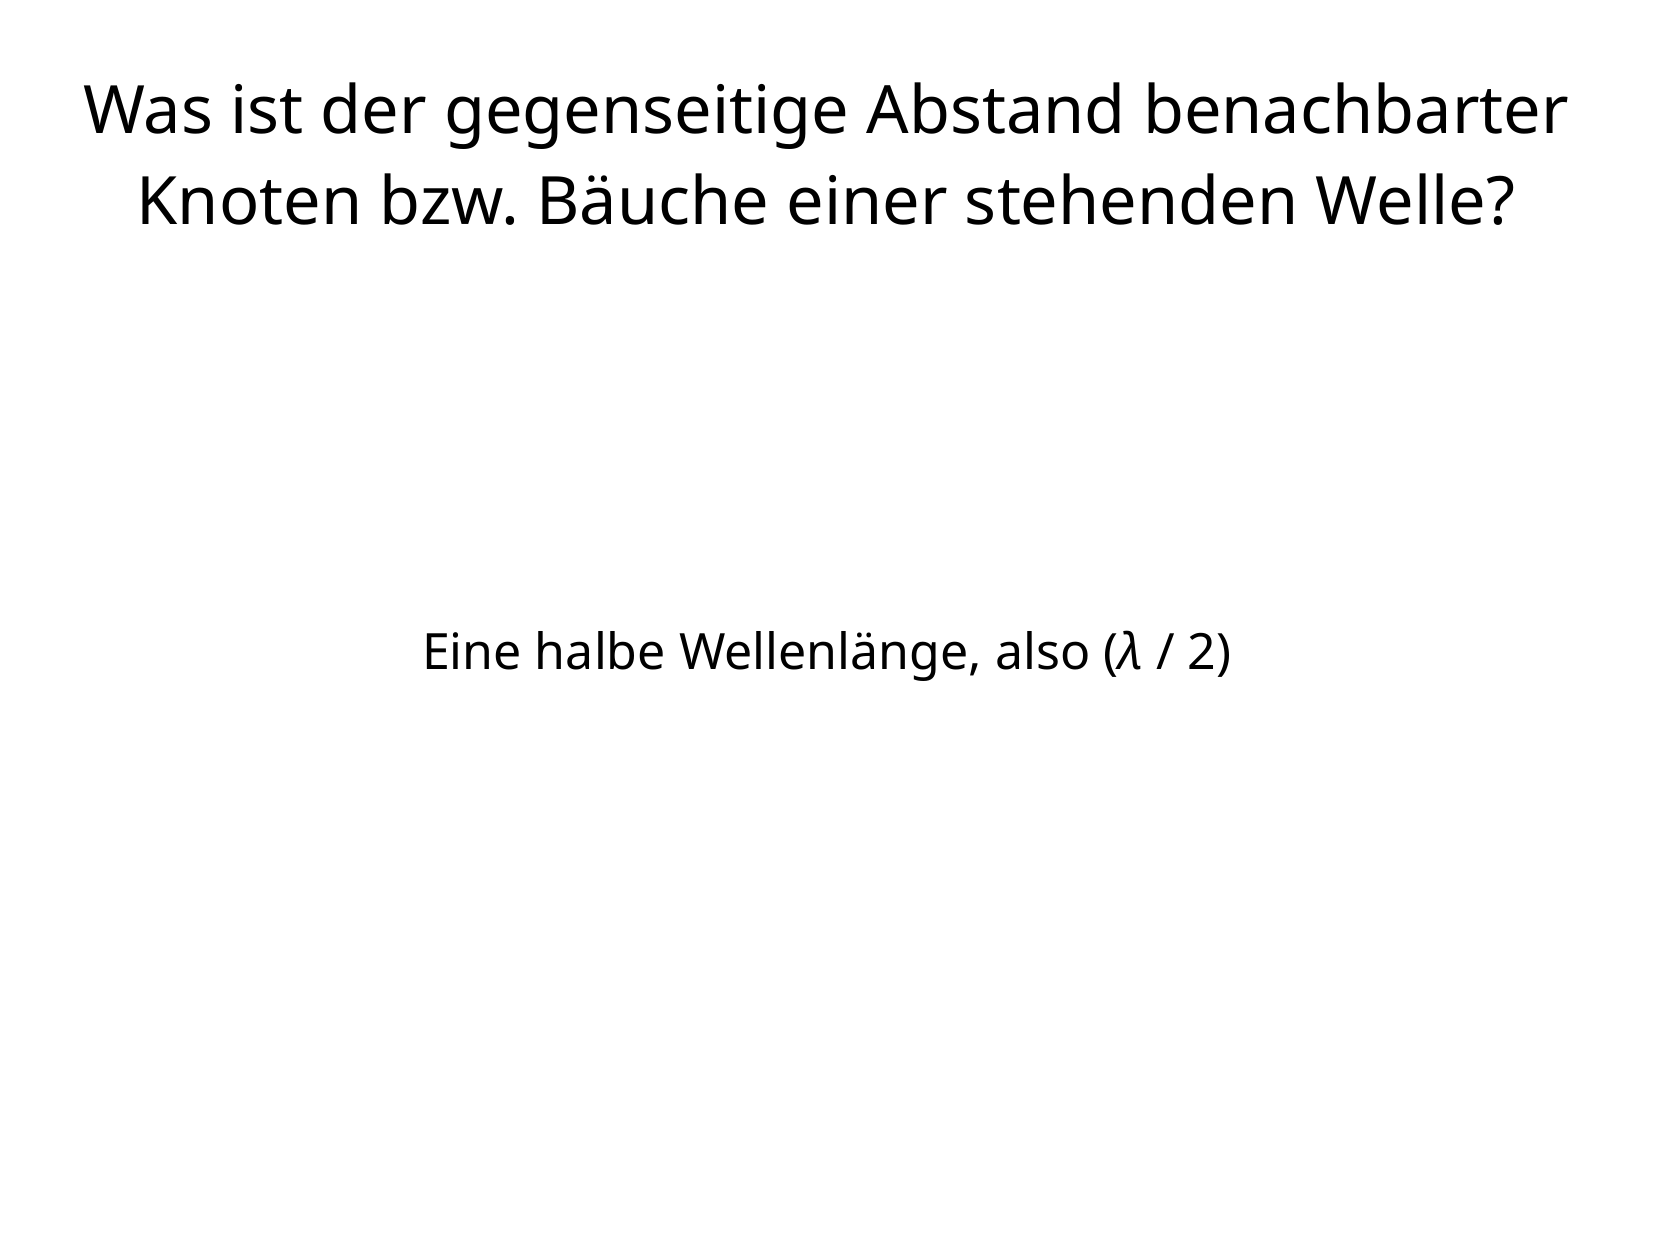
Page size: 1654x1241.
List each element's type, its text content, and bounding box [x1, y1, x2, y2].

subtitle Eine halbe Wellenlänge, also (λ / 2) [82, 290, 1571, 1010]
title Was ist der gegenseitige Abstand benachbarter Knoten bzw. Bäuche einer stehenden Welle? [82, 49, 1571, 257]
